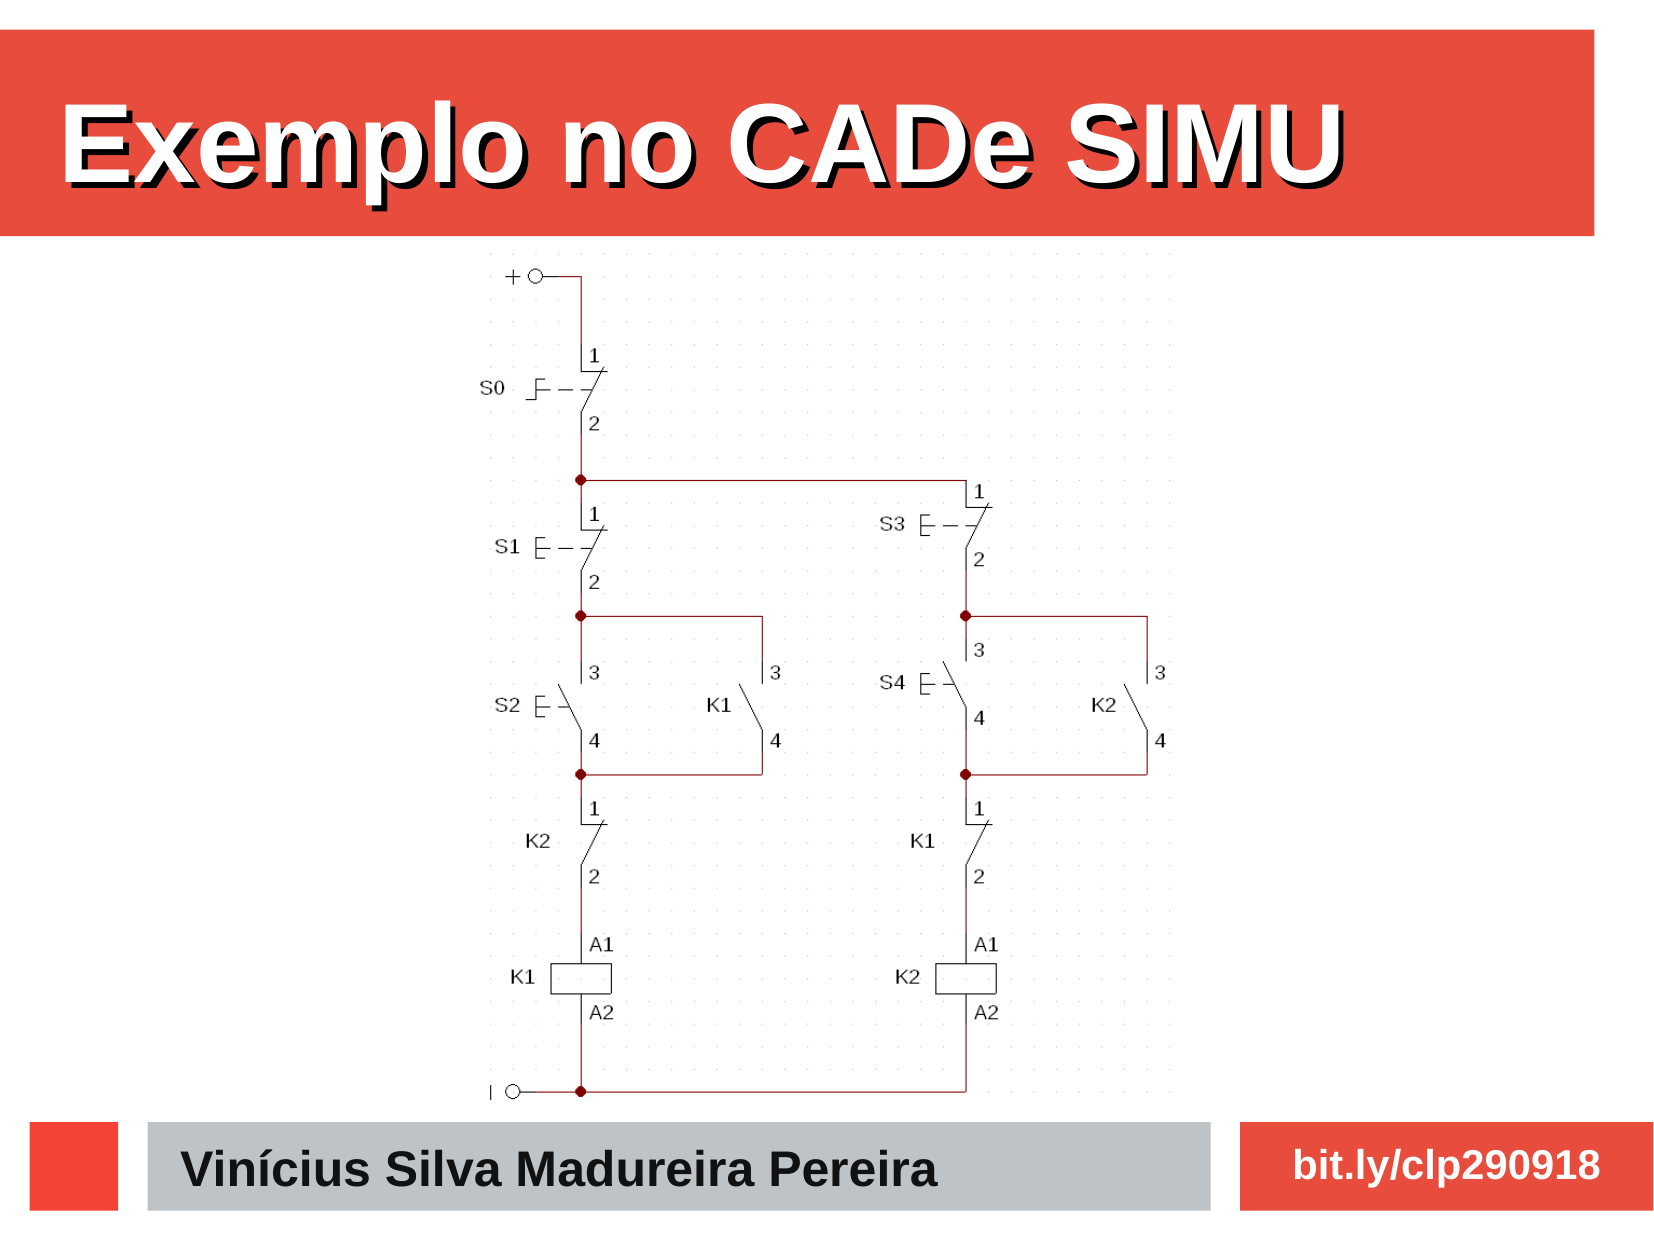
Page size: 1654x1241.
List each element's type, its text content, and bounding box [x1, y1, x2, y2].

title Exemplo no CADe SIMU [59, 59, 1595, 207]
text_box bit.ly/clp290918 [1228, 1133, 1654, 1205]
text_box Vinícius Silva Madureira Pereira [165, 1133, 1170, 1205]
picture [474, 247, 1179, 1111]
